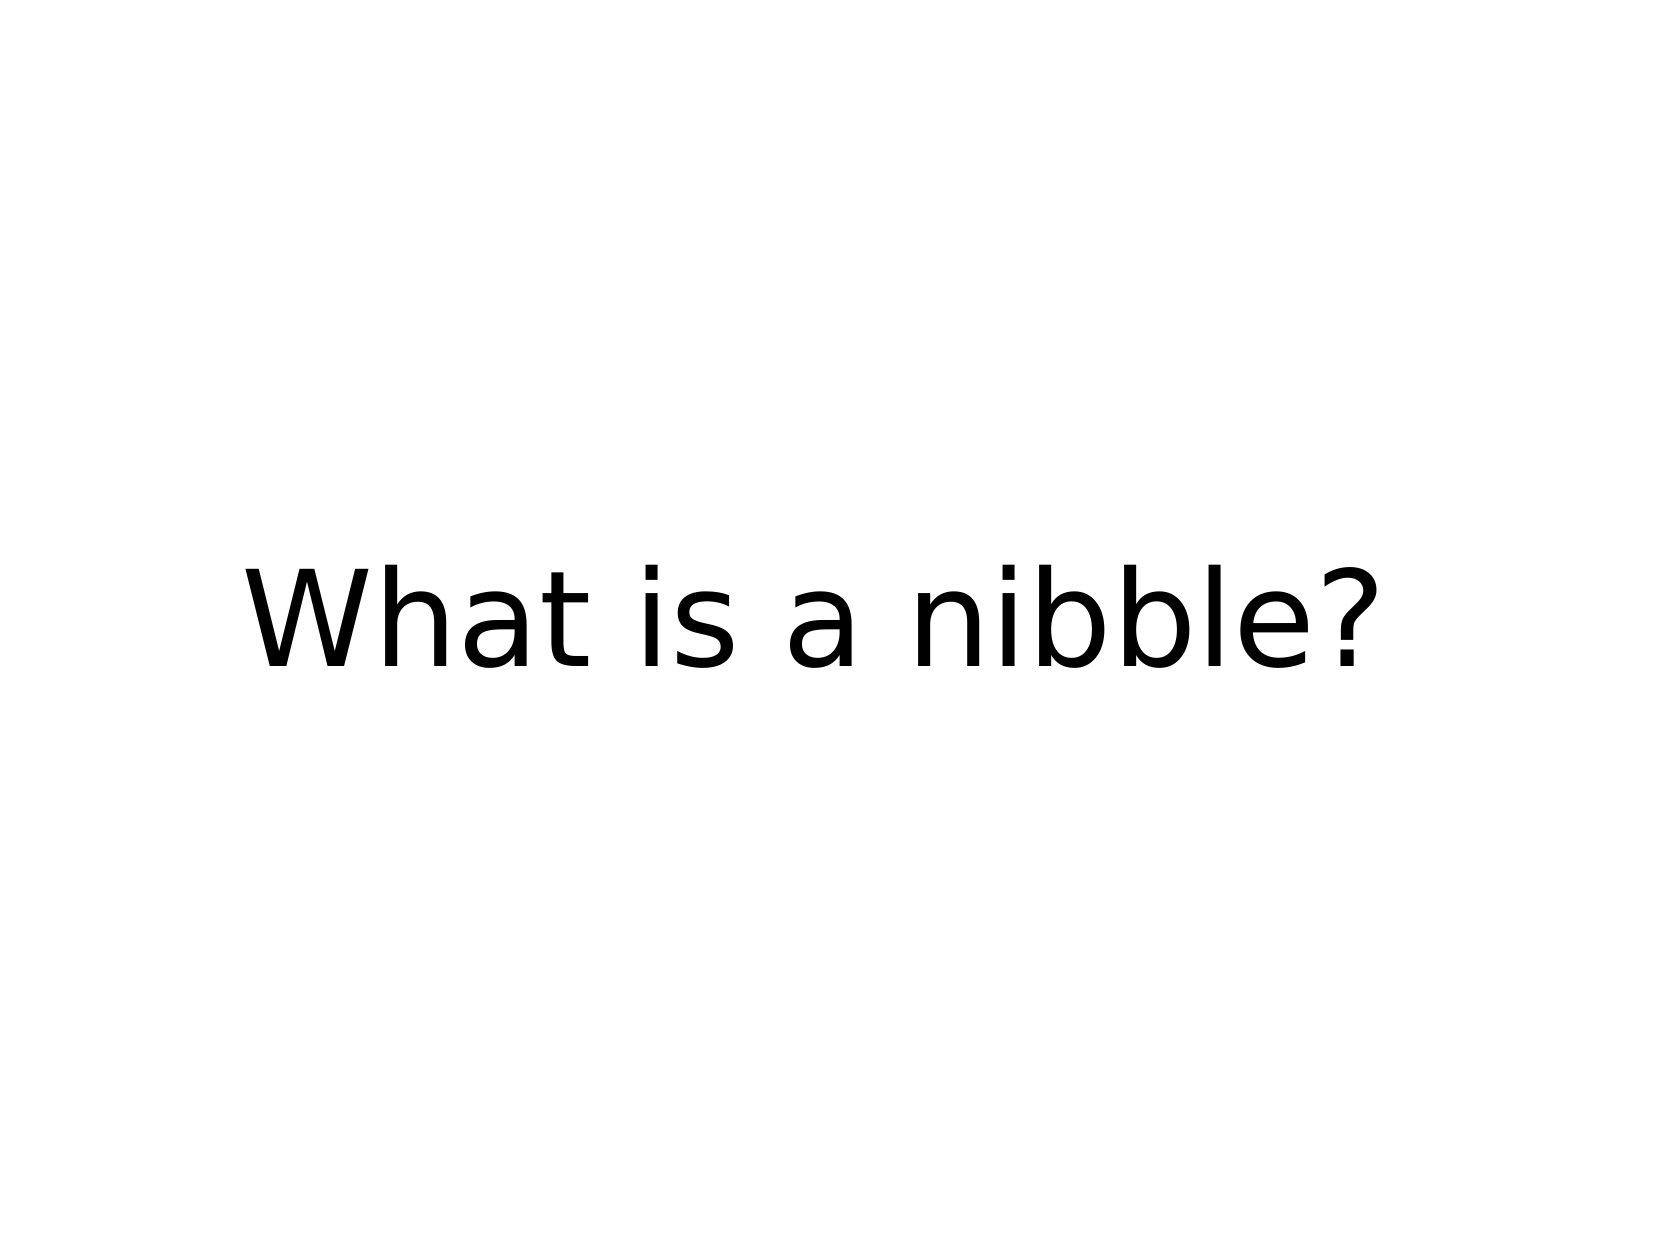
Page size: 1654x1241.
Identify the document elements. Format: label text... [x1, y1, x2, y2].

text_box What is a nibble? [226, 535, 1427, 706]
